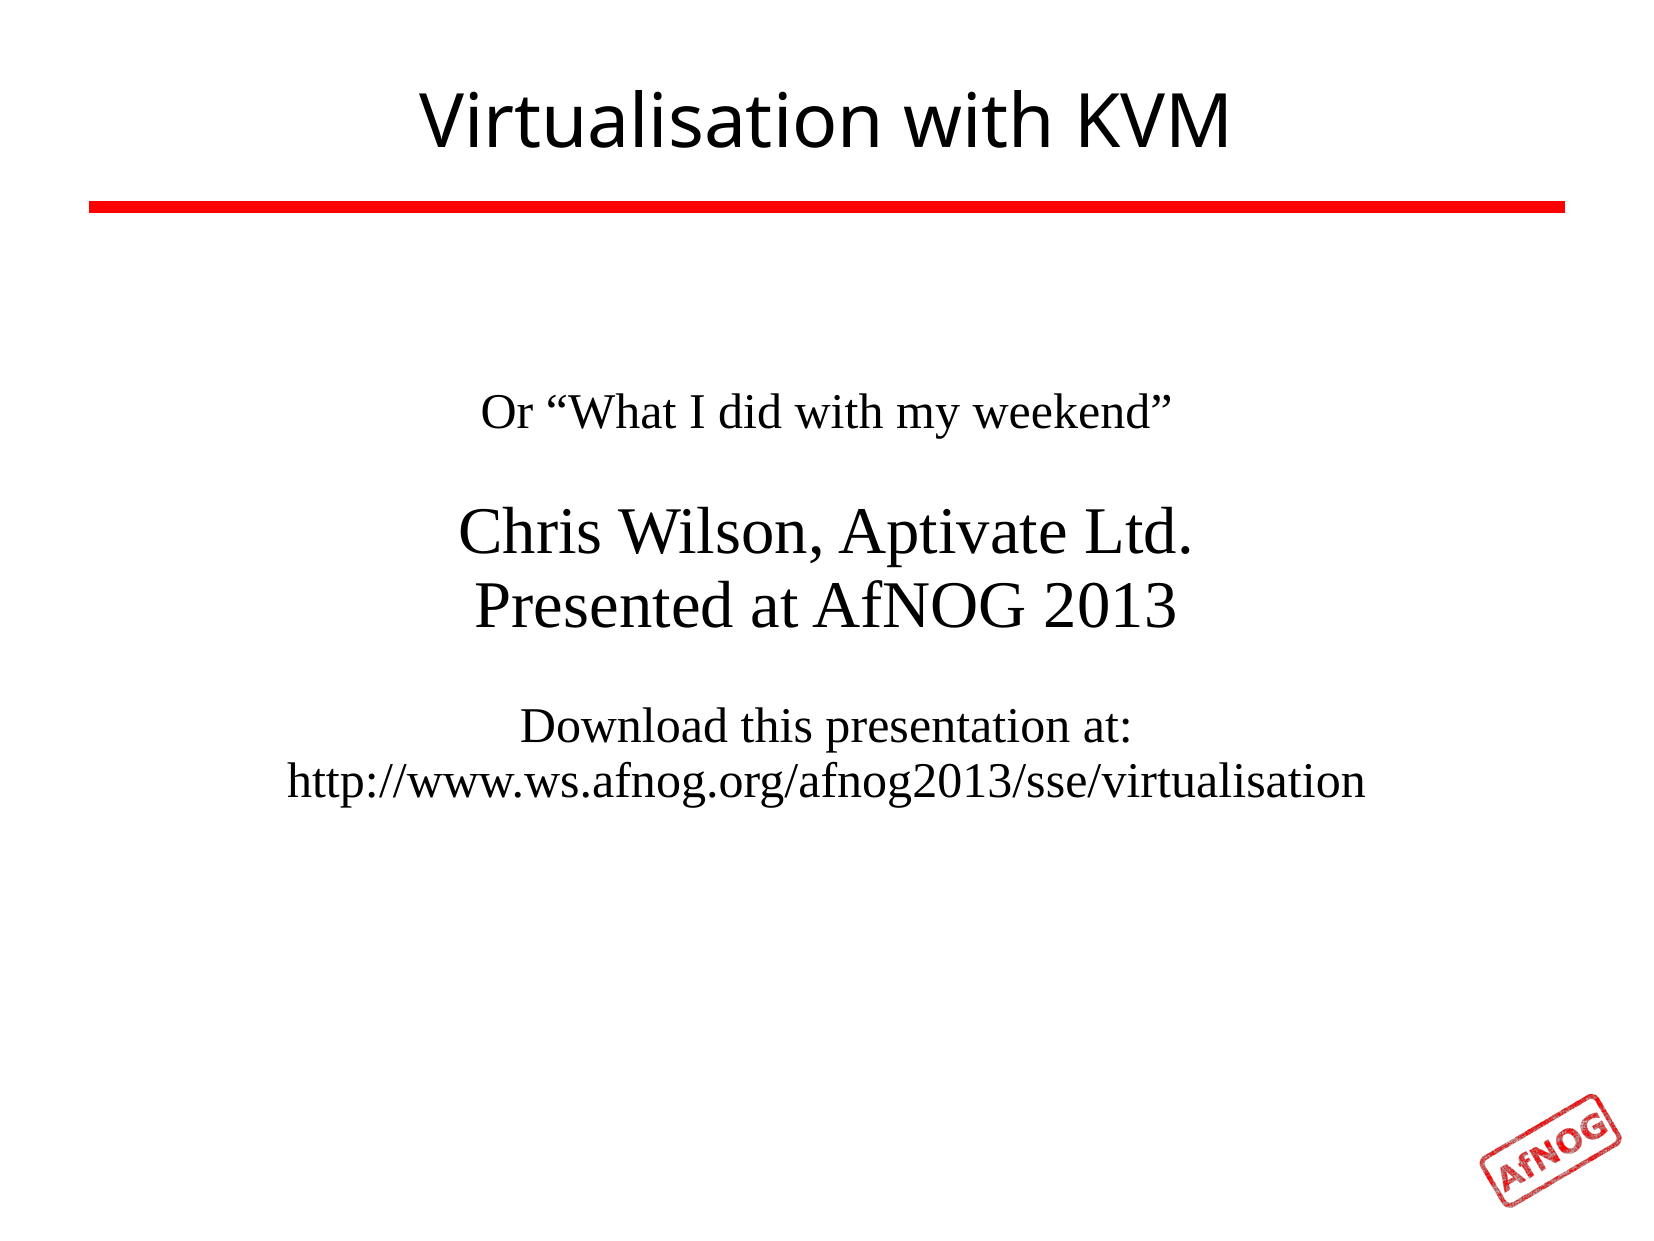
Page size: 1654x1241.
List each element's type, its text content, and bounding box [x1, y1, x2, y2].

subtitle Or “What I did with my weekend” Chris Wilson, Aptivate Ltd. Presented at AfNOG 2013 Download this presentation at: http://www.ws.afnog.org/afnog2013/sse/virtualisation [82, 236, 1571, 956]
picture [1476, 1090, 1625, 1211]
title Virtualisation with KVM [82, 29, 1571, 207]
